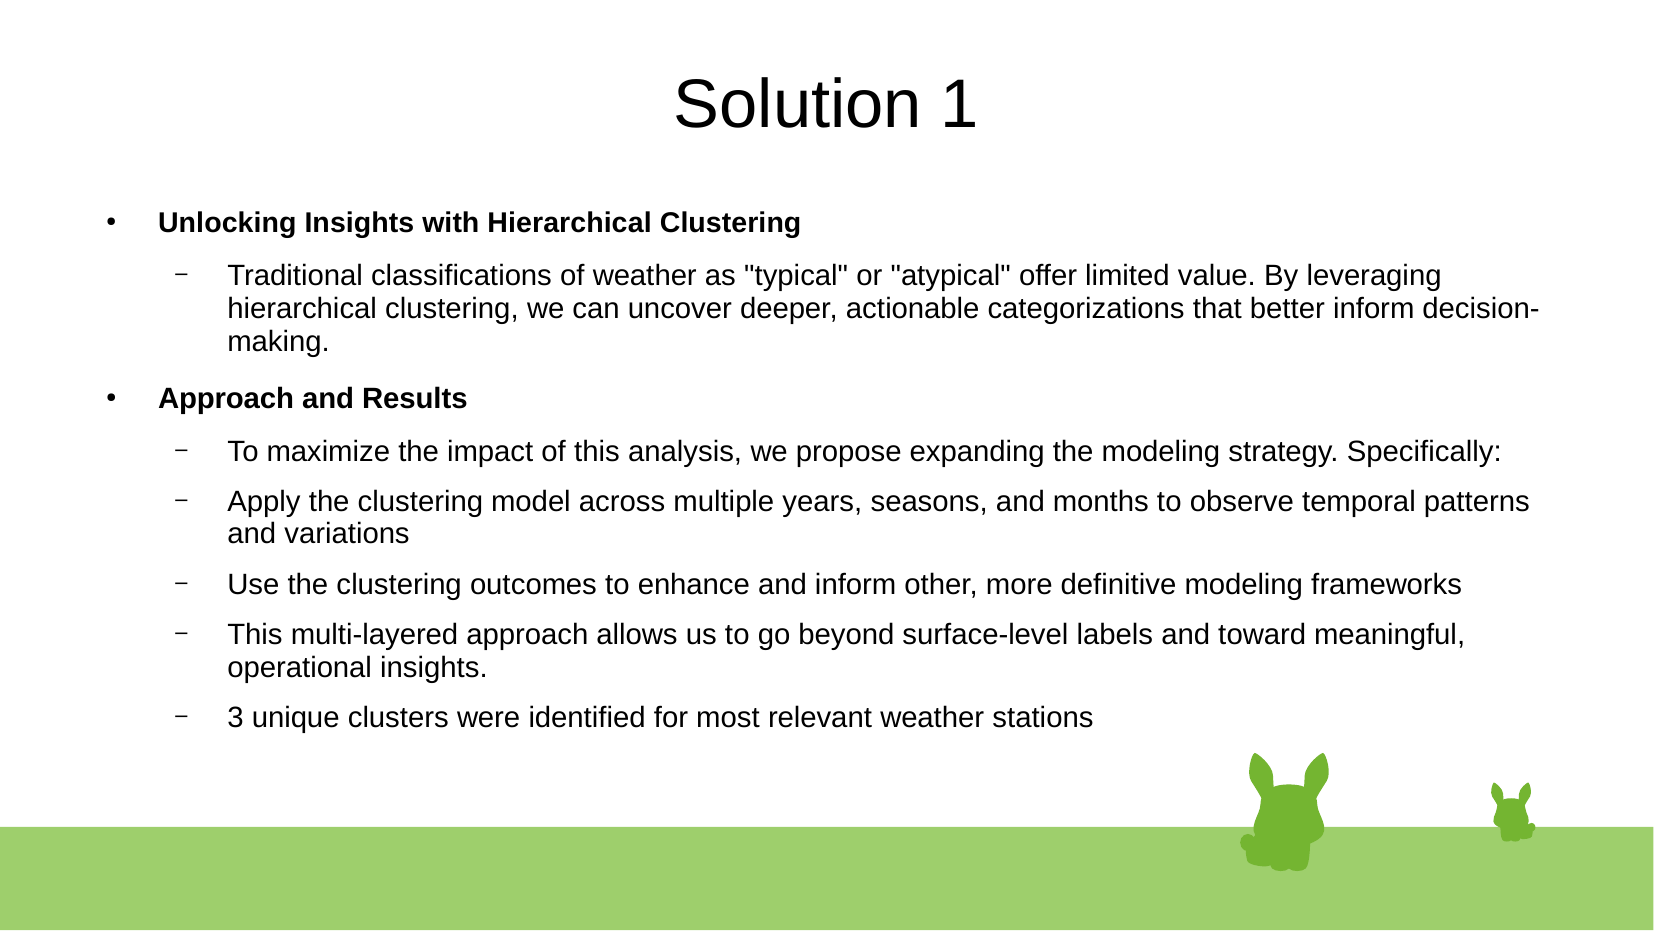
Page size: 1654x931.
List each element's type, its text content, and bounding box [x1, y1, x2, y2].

list Unlocking Insights with Hierarchical Clustering Traditional classifications of weather as "typical" or "atypical" offer limited value. By leveraging hierarchical clustering, we can uncover deeper, actionable categorizations that better inform decision-making. Approach and Results To maximize the impact of this analysis, we propose expanding the modeling strategy. Specifically: Apply the clustering model across multiple years, seasons, and months to observe temporal patterns and variations Use the clustering outcomes to enhance and inform other, more definitive modeling frameworks This multi-layered approach allows us to go beyond surface-level labels and toward meaningful, operational insights. 3 unique clusters were identified for most relevant weather stations [88, 206, 1565, 739]
title Solution 1 [88, 29, 1565, 178]
